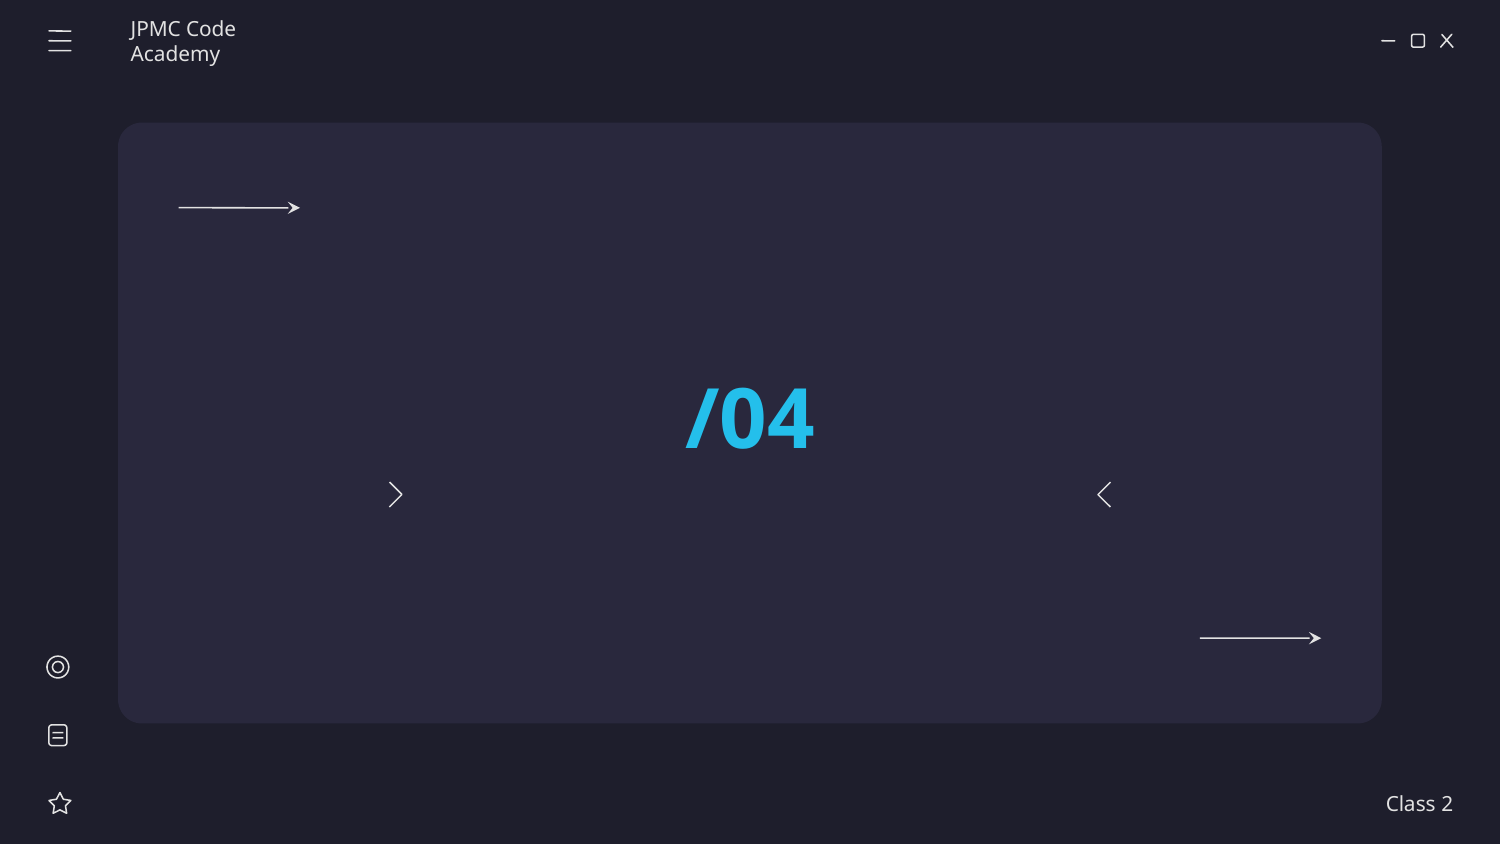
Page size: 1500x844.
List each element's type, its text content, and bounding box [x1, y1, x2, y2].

subtitle JPMC Code Academy [130, 18, 306, 64]
subtitle Class 2 [1278, 780, 1453, 826]
title /04 [294, 308, 1206, 522]
